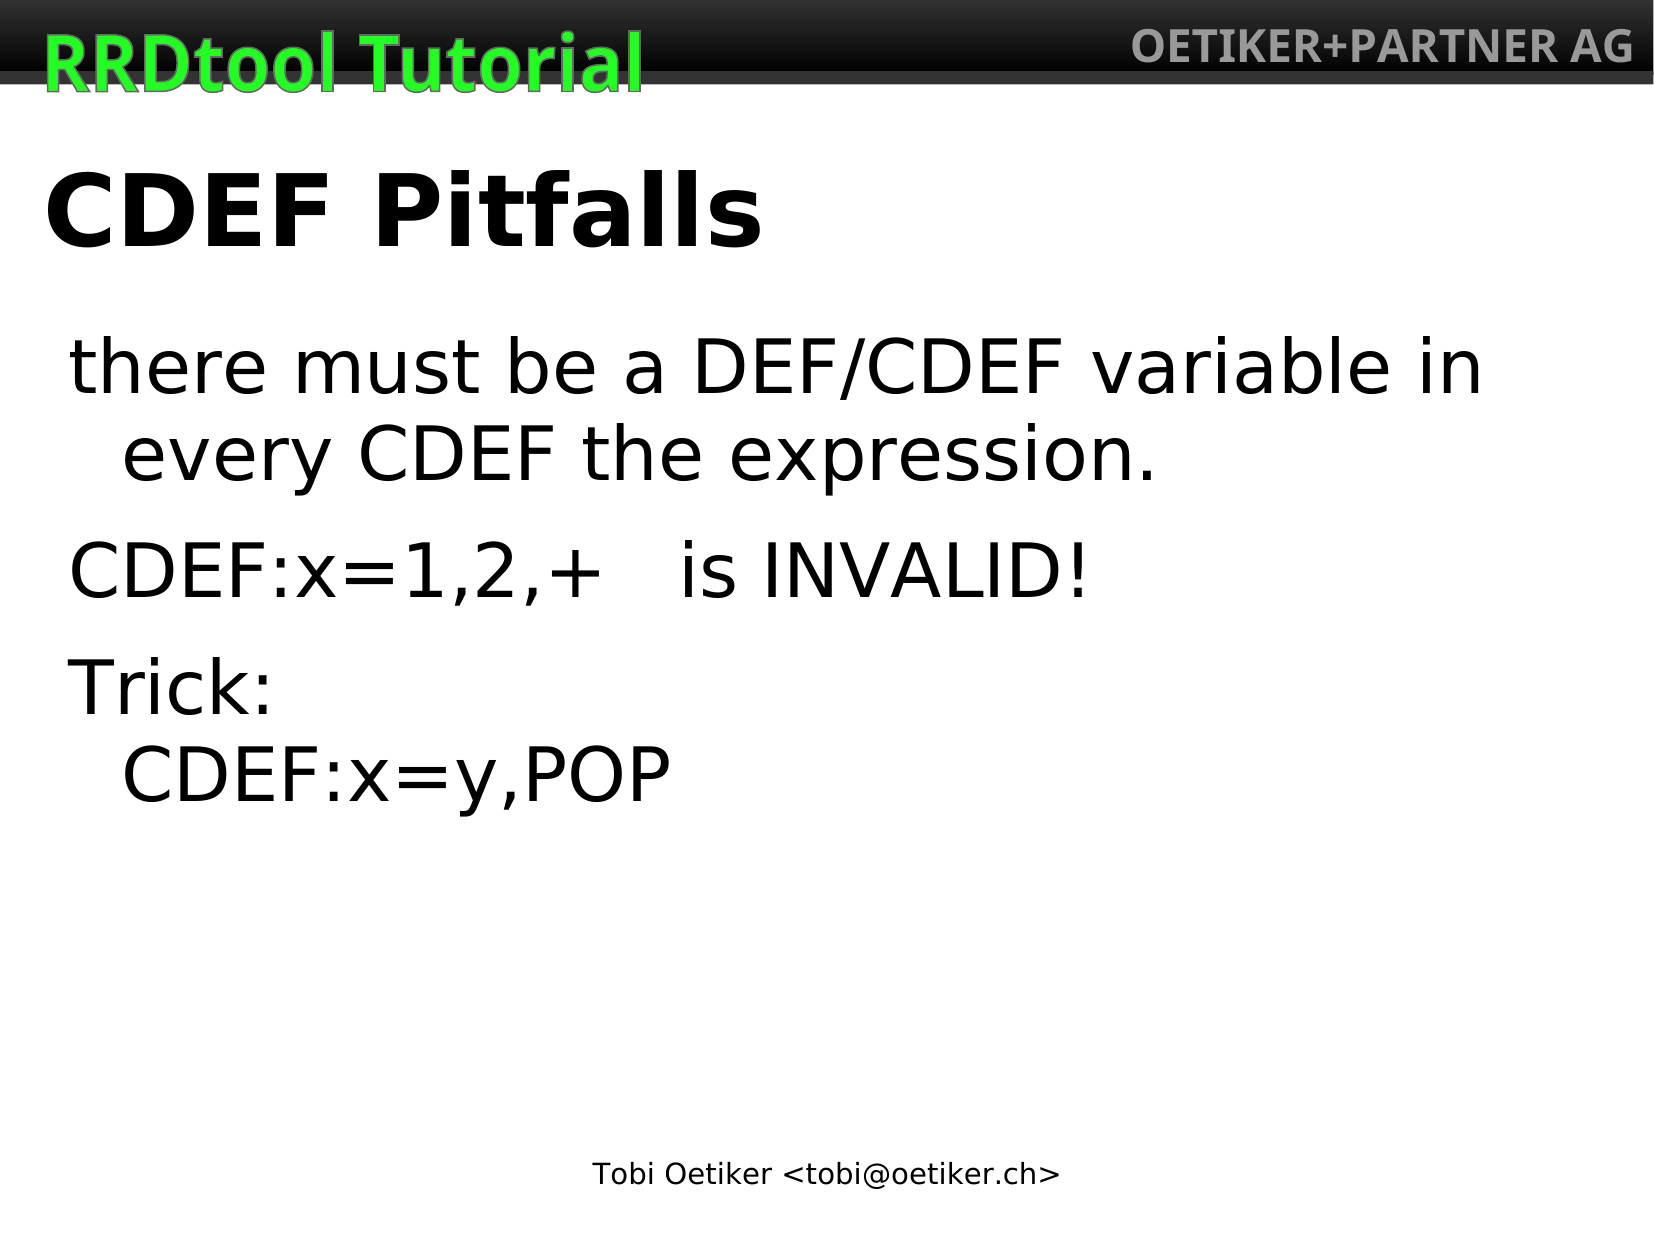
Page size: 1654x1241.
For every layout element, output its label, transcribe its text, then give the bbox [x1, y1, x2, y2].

list there must be a DEF/CDEF variable in every CDEF the expression. CDEF:x=1,2,+ is INVALID! Trick: CDEF:x=y,POP [50, 323, 1571, 1093]
title CDEF Pitfalls [43, 137, 1582, 287]
